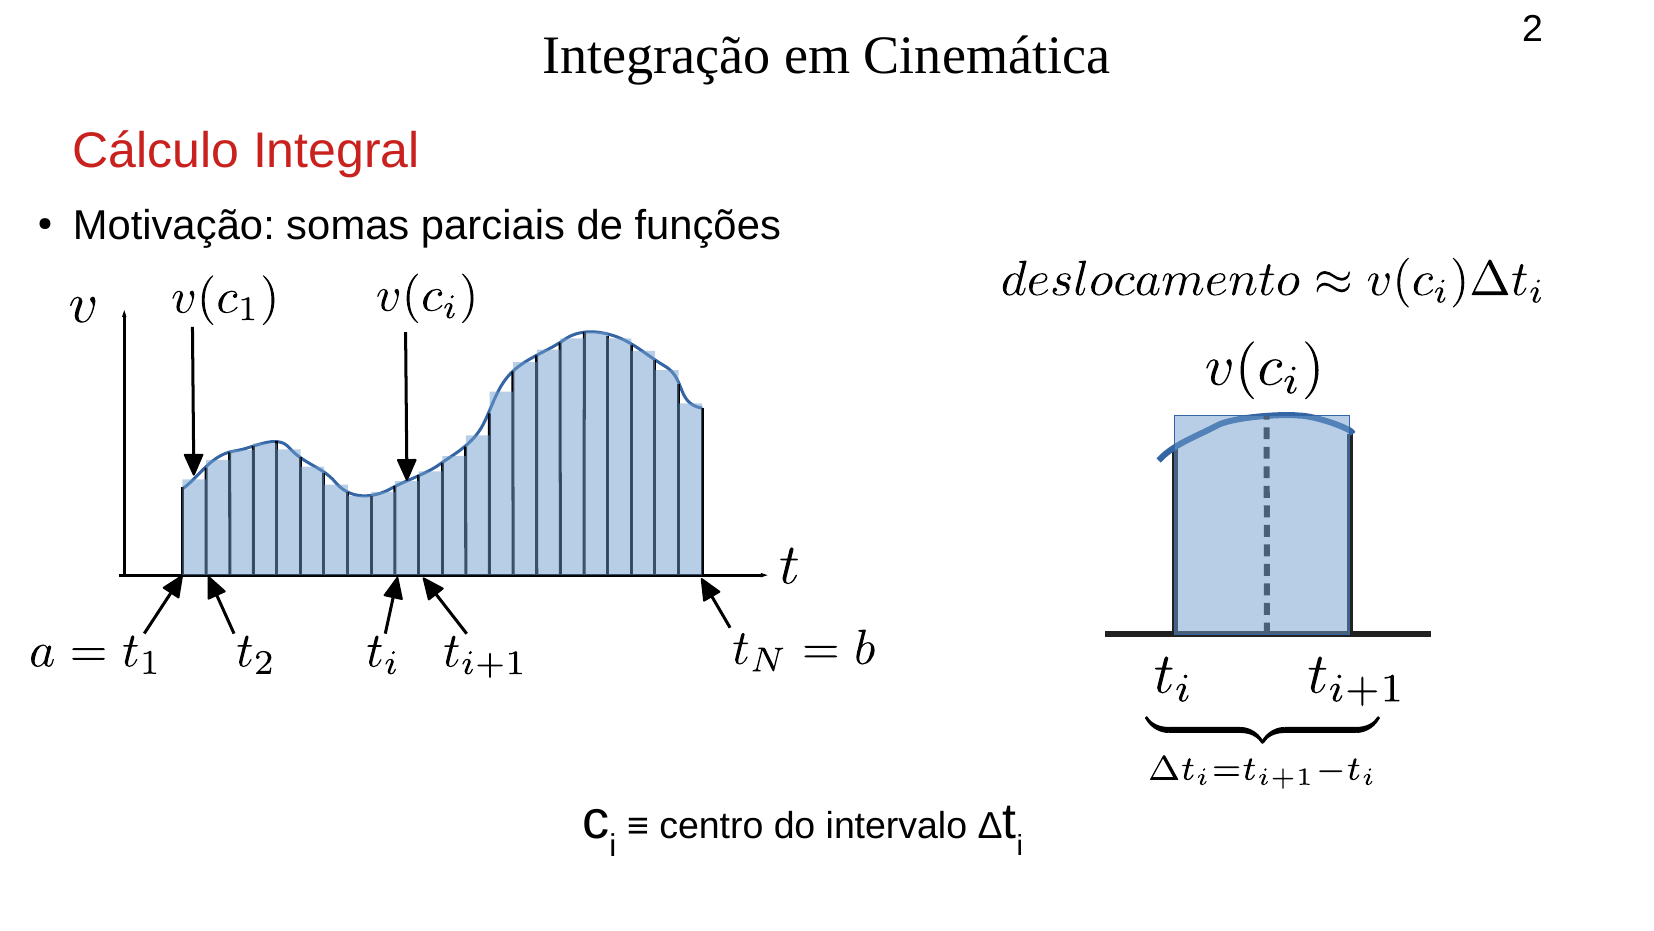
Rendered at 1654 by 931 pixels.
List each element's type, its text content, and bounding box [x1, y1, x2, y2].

picture [68, 296, 96, 323]
picture [1143, 714, 1382, 791]
text_box Integração em Cinemática [527, 0, 1127, 87]
picture [375, 273, 474, 324]
picture [1151, 654, 1191, 705]
picture [730, 627, 877, 674]
text_box <number> [1507, 0, 1654, 71]
picture [440, 633, 524, 681]
text_box [1174, 415, 1350, 635]
picture [169, 273, 277, 327]
text_box Cálculo Integral Motivação: somas parciais de funções [22, 87, 1618, 260]
picture [234, 633, 274, 676]
picture [998, 255, 1543, 310]
picture [1204, 341, 1319, 400]
picture [776, 545, 801, 587]
picture [27, 633, 159, 676]
picture [1305, 654, 1402, 709]
text_box ci ≡ centro do intervalo Δti [567, 782, 1039, 871]
text_box [182, 331, 703, 576]
picture [364, 633, 398, 677]
